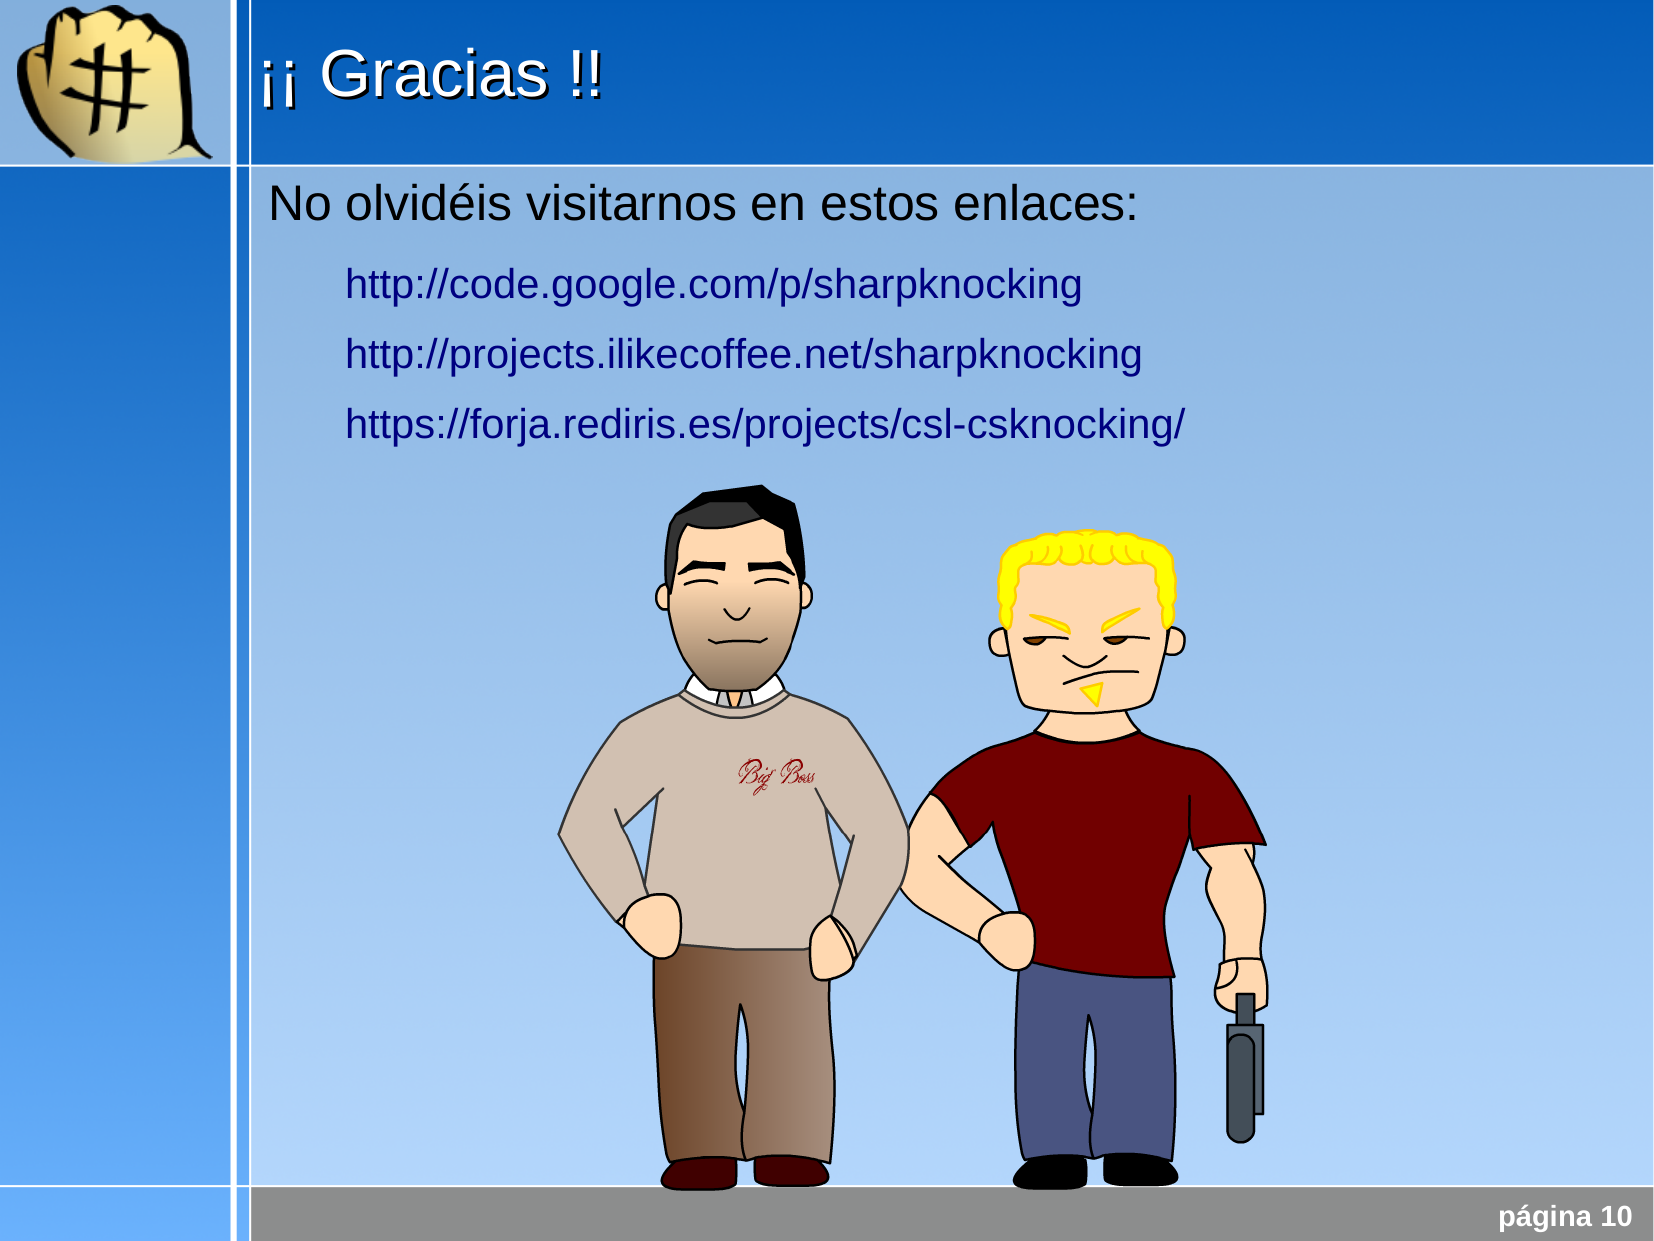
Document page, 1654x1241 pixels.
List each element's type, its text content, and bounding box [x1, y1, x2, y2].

picture [0, 0, 1654, 1241]
list No olvidéis visitarnos en estos enlaces: http://code.google.com/p/sharpknocking http://projects.ilikecoffee.net/sharpknocking https://forja.rediris.es/projects/csl-csknocking/ [250, 175, 1477, 995]
title ¡¡ Gracias !! [256, 0, 1482, 148]
